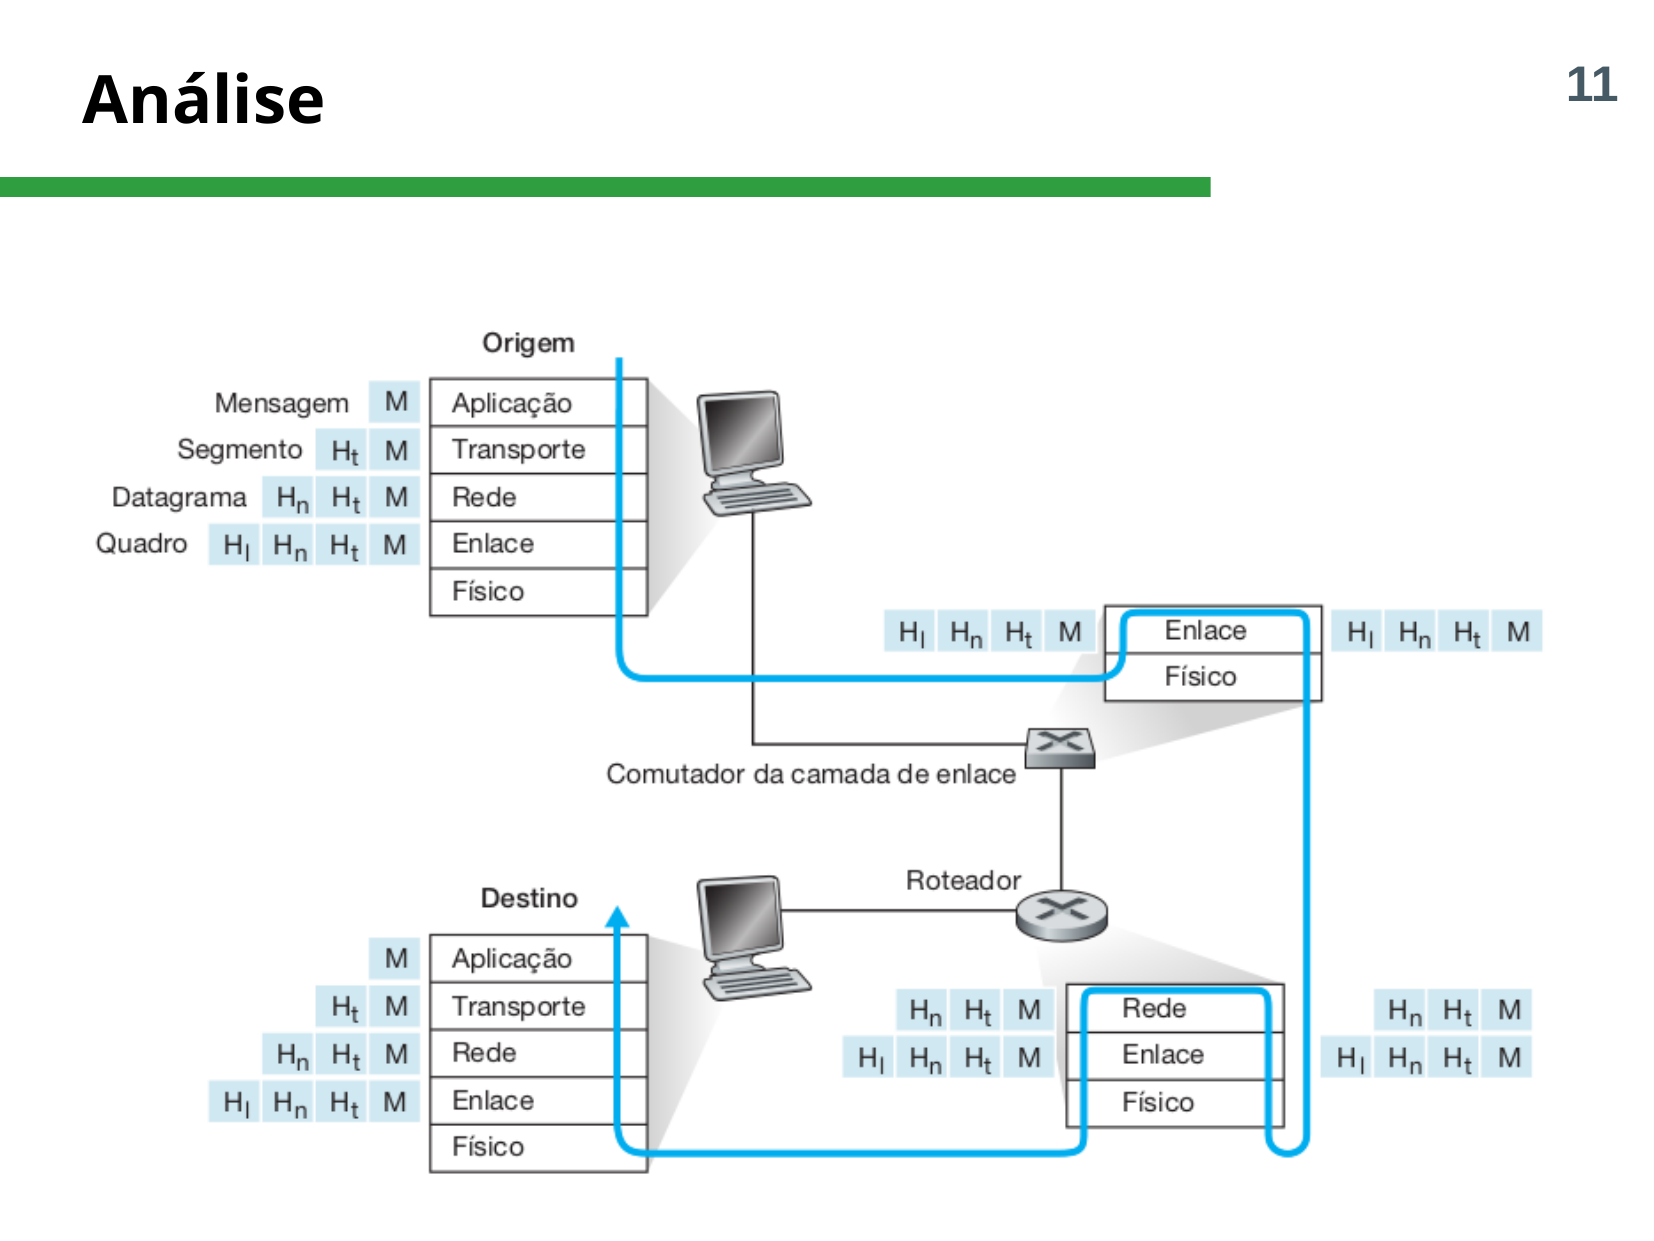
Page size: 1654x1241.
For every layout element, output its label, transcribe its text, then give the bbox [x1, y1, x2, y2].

title Análise [82, 0, 1152, 202]
picture [82, 290, 1571, 1216]
